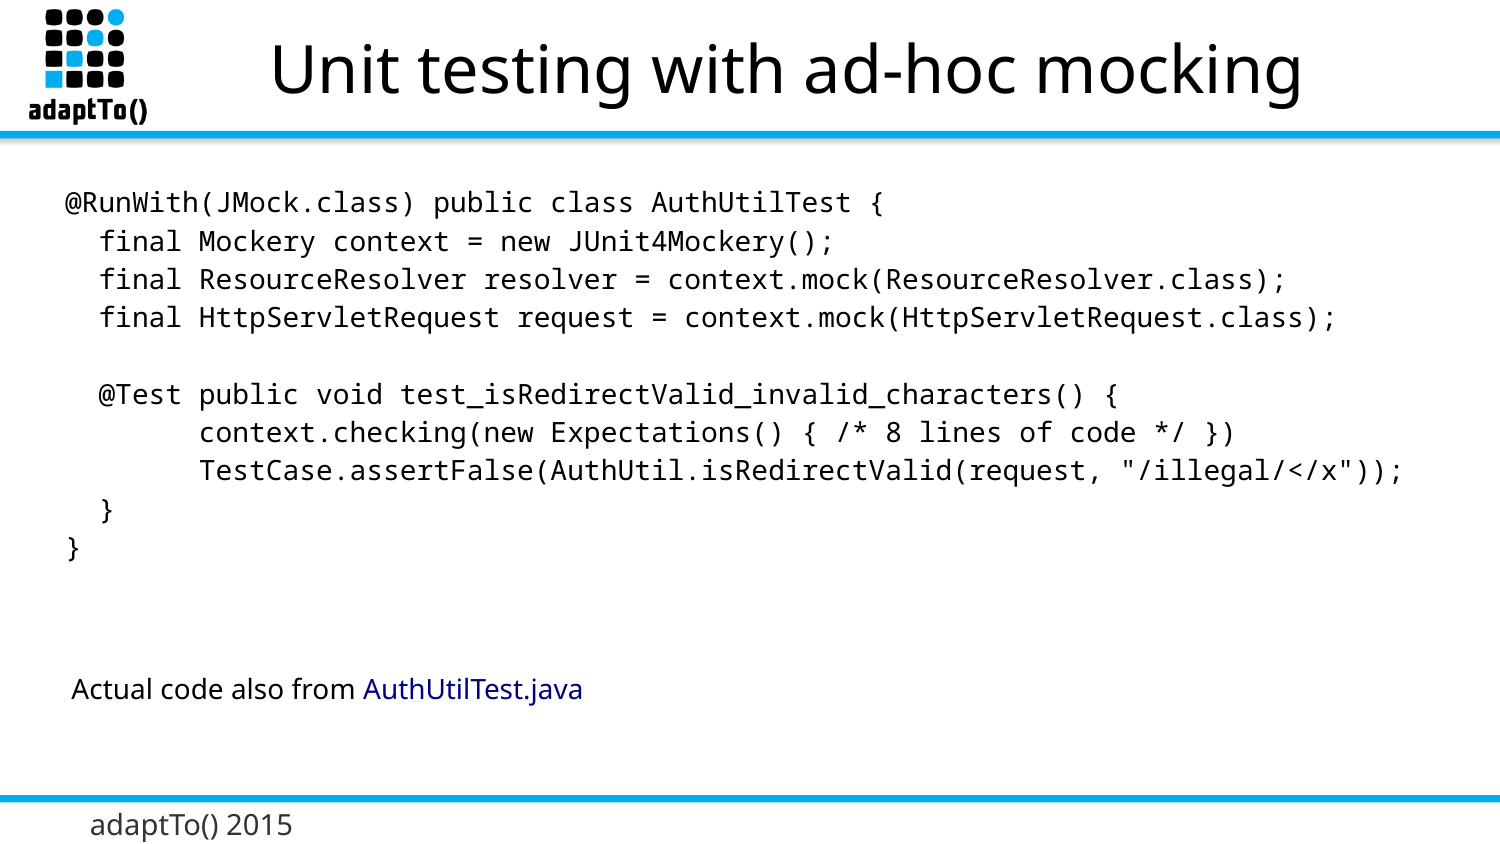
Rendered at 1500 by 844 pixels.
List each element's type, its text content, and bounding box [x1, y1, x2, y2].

list @RunWith(JMock.class) public class AuthUtilTest { final Mockery context = new JUnit4Mockery(); final ResourceResolver resolver = context.mock(ResourceResolver.class); final HttpServletRequest request = context.mock(HttpServletRequest.class); @Test public void test_isRedirectValid_invalid_characters() { context.checking(new Expectations() { /* 8 lines of code */ }) TestCase.assertFalse(AuthUtil.isRedirectValid(request, "/illegal/</x")); } } Actual code also from AuthUtilTest.java [52, 183, 1447, 760]
title Unit testing with ad-hoc mocking [150, 15, 1425, 121]
picture [27, 6, 148, 126]
